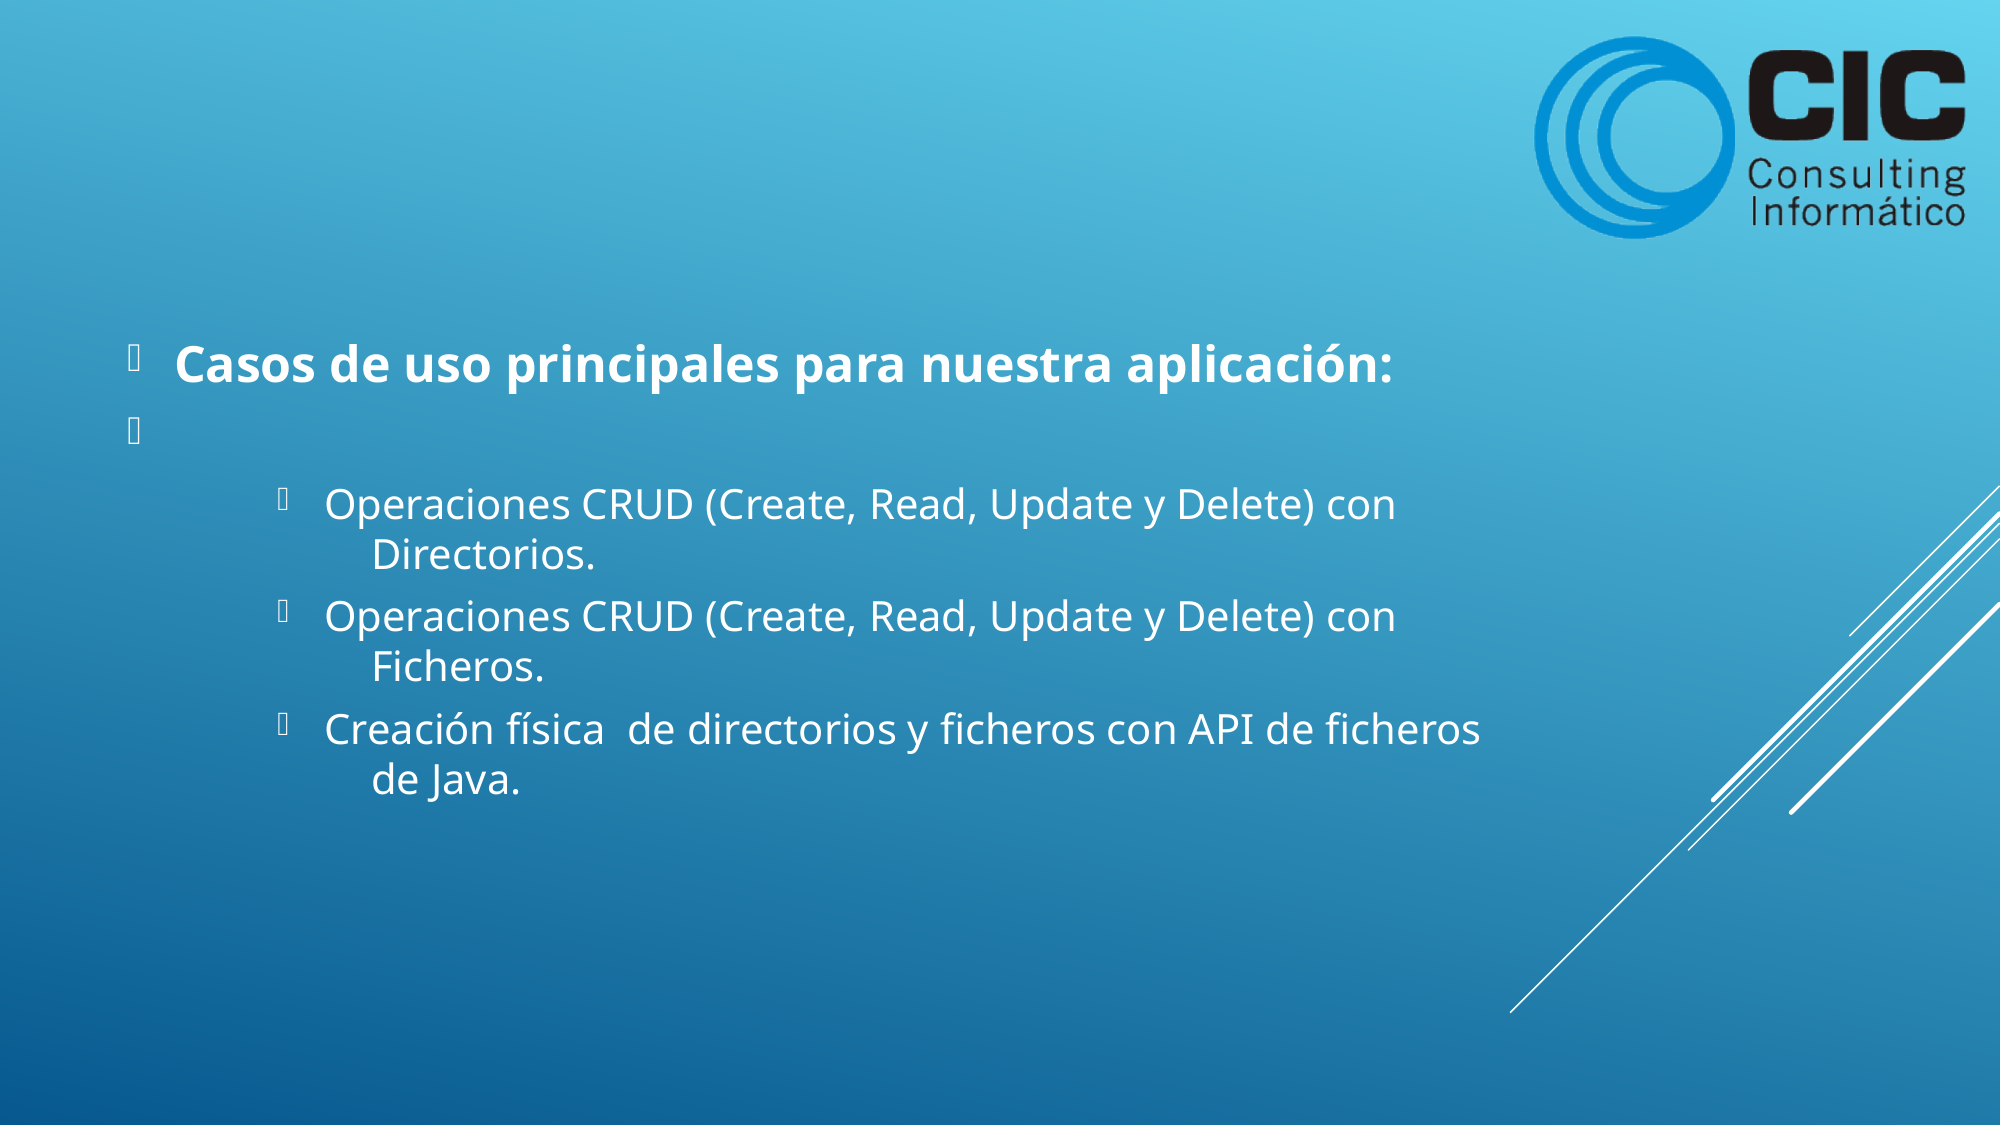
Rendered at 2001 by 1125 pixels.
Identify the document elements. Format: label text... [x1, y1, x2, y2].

picture [1512, 0, 1988, 295]
list Casos de uso principales para nuestra aplicación: Operaciones CRUD (Create, Read, Update y Delete) con Directorios. Operaciones CRUD (Create, Read, Update y Delete) con Ficheros. Creación física de directorios y ficheros con API de ficheros de Java. [112, 271, 1513, 865]
